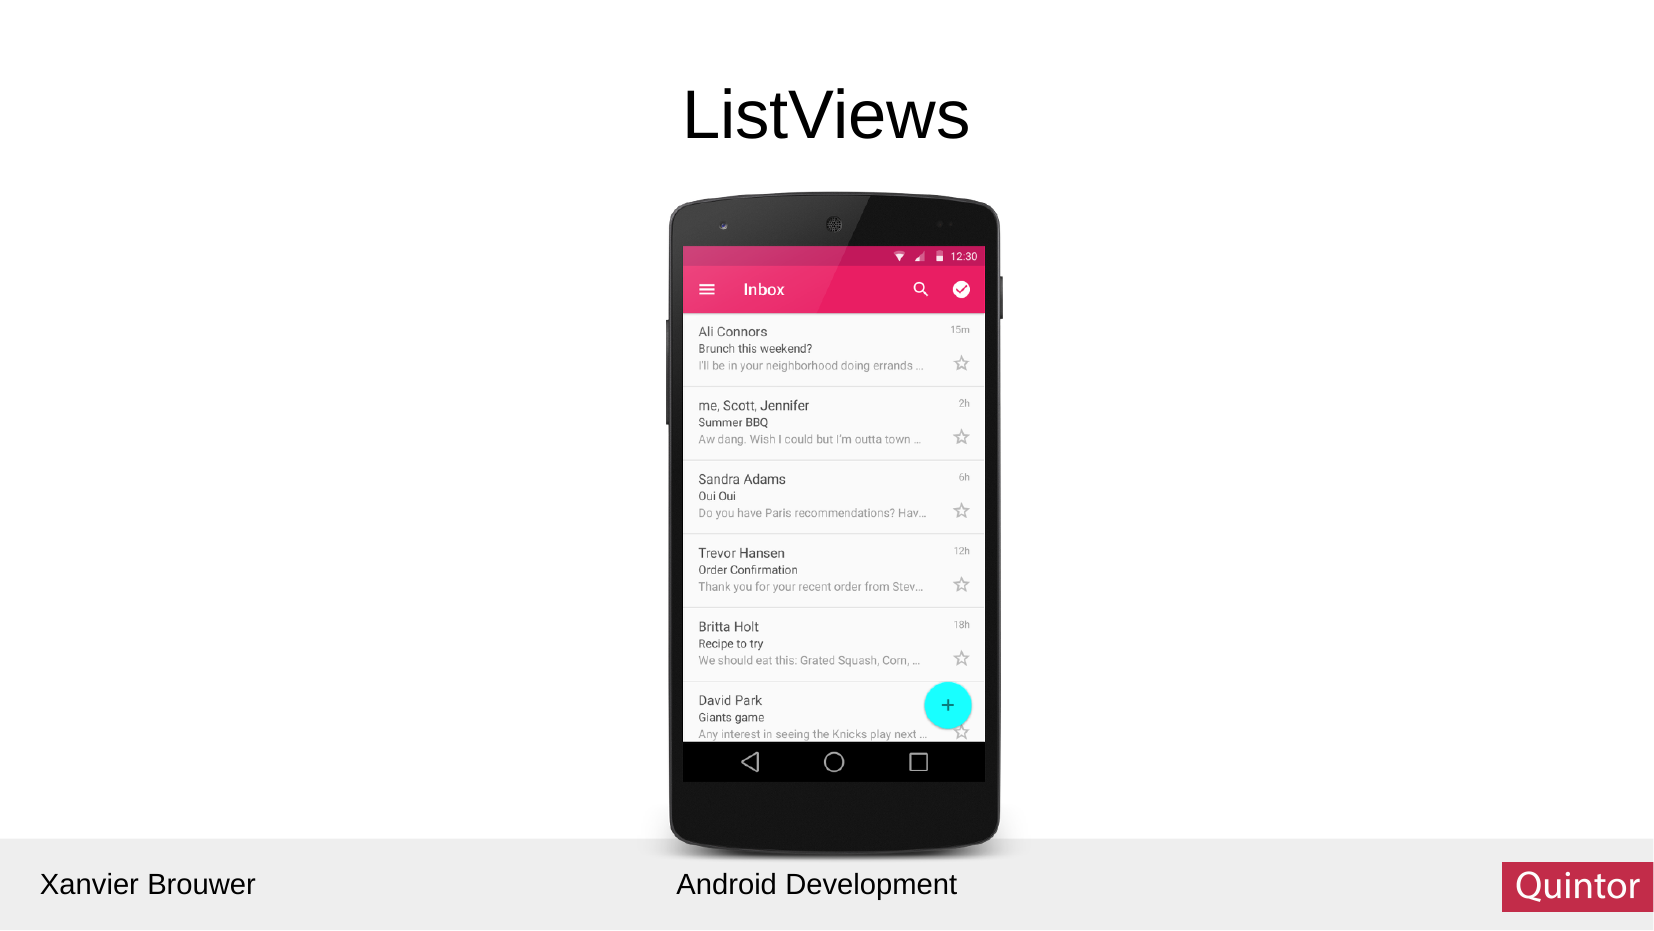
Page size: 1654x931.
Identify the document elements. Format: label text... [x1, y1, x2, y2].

picture [1502, 862, 1654, 912]
title ListViews [82, 37, 1571, 193]
picture [637, 191, 1031, 863]
